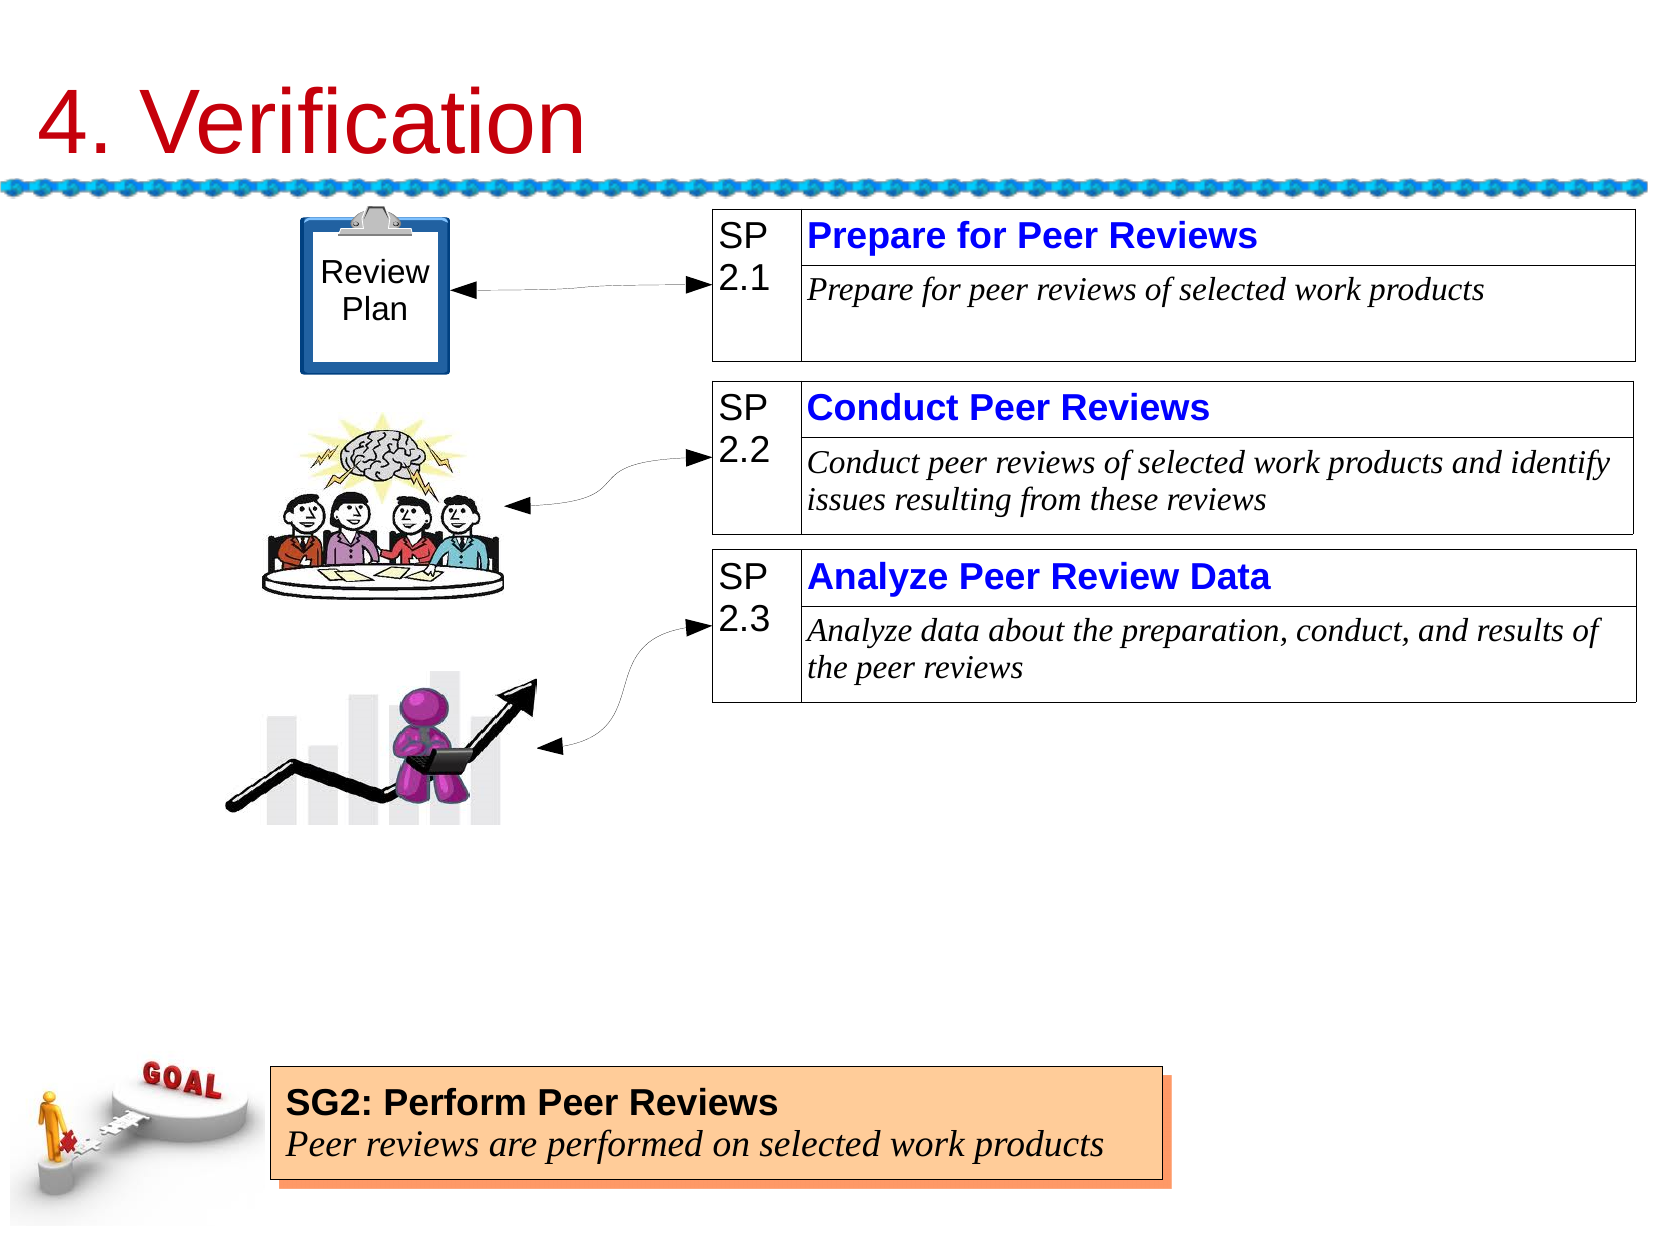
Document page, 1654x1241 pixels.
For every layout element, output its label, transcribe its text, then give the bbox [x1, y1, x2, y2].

table_header Conduct Peer Reviews [802, 382, 1633, 437]
table_cell Prepare for peer reviews of selected work products [802, 266, 1635, 361]
table_header SP 2.1 [713, 210, 801, 361]
picture [10, 1035, 265, 1226]
table_cell Conduct peer reviews of selected work products and identify issues resulting from these reviews [802, 438, 1633, 534]
table_header Prepare for Peer Reviews [802, 210, 1635, 265]
picture [225, 671, 537, 826]
picture [300, 205, 451, 376]
picture [0, 178, 37, 199]
table_header SP 2.2 [713, 382, 801, 534]
title 4. Verification [37, 37, 1651, 208]
table_header Analyze Peer Review Data [802, 550, 1636, 606]
text_box SG2: Perform Peer Reviews Peer reviews are performed on selected work products [270, 1066, 1163, 1180]
table_cell Analyze data about the preparation, conduct, and results of the peer reviews [802, 607, 1636, 702]
table_header SP 2.3 [713, 550, 801, 702]
picture [262, 412, 504, 601]
